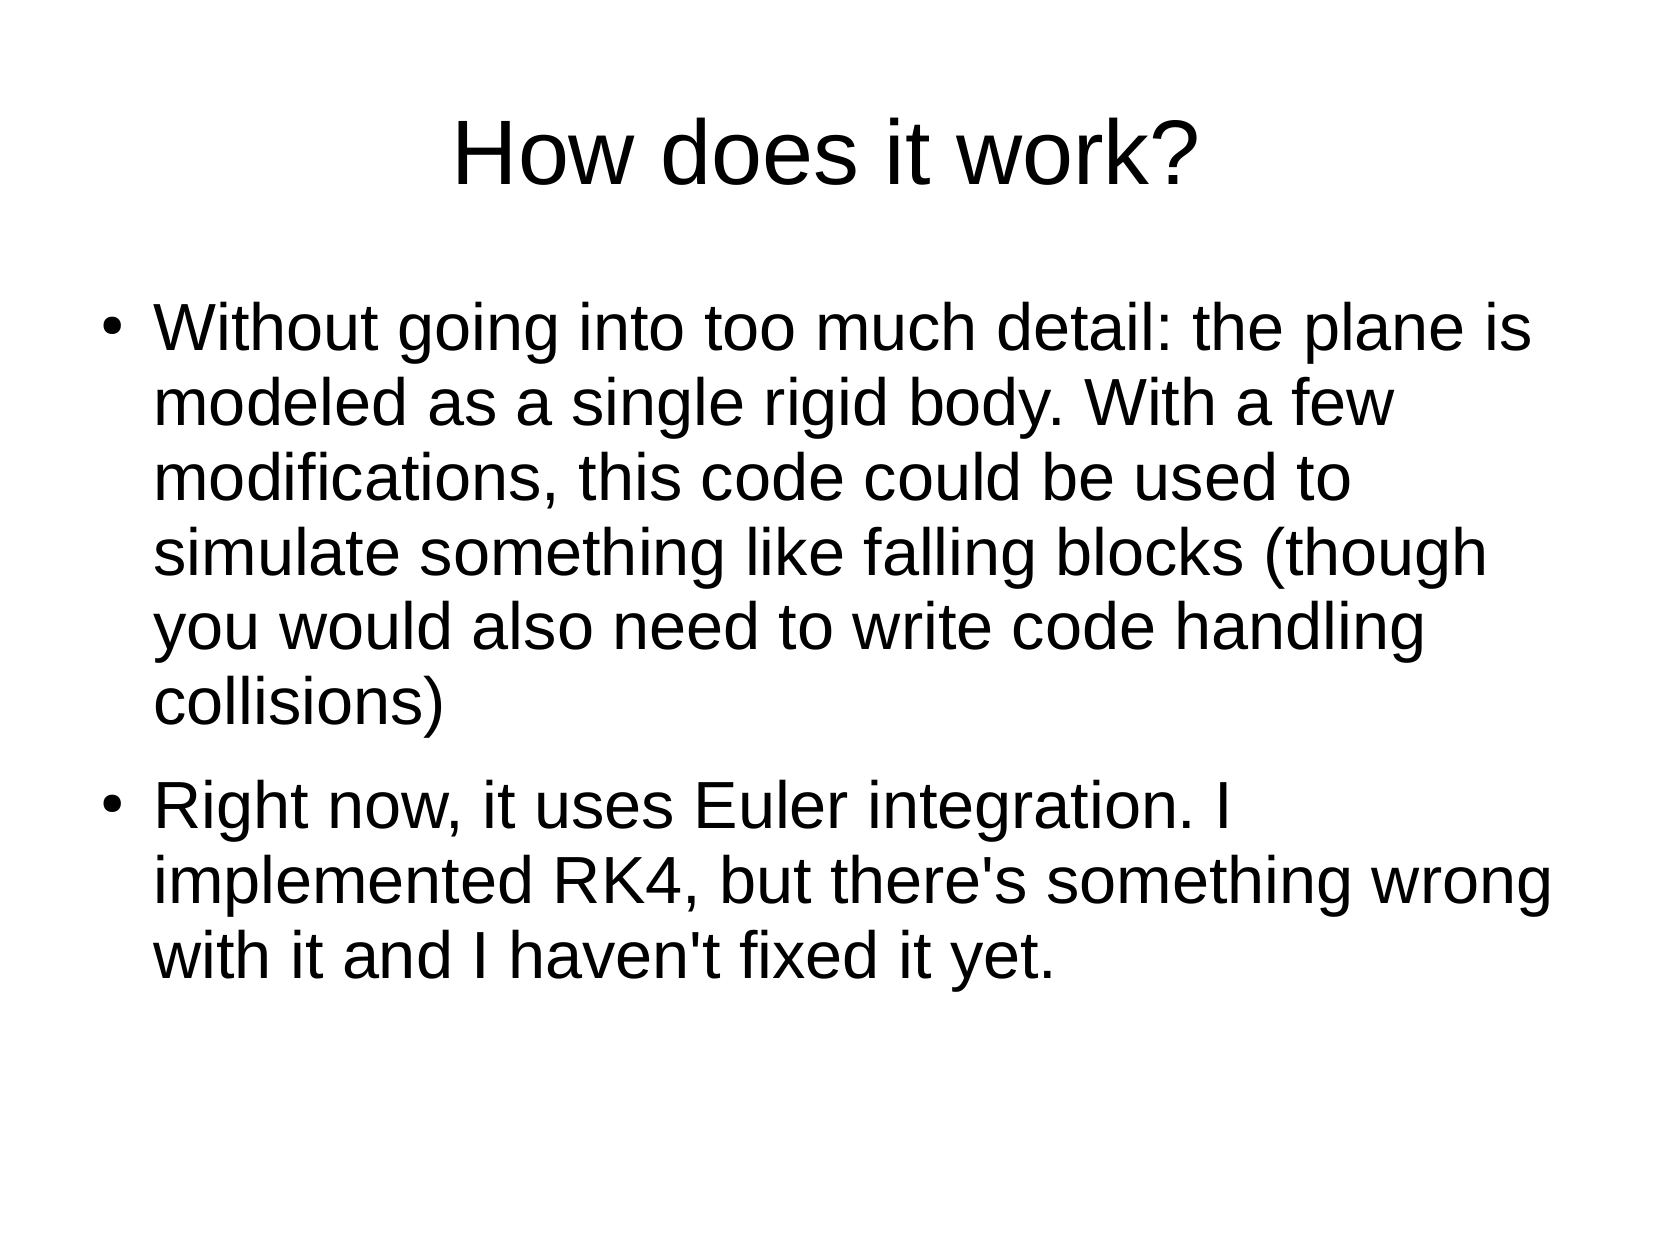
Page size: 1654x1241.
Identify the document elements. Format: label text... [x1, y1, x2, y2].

list Without going into too much detail: the plane is modeled as a single rigid body. With a few modifications, this code could be used to simulate something like falling blocks (though you would also need to write code handling collisions) Right now, it uses Euler integration. I implemented RK4, but there's something wrong with it and I haven't fixed it yet. [82, 290, 1571, 1010]
title How does it work? [82, 49, 1571, 257]
